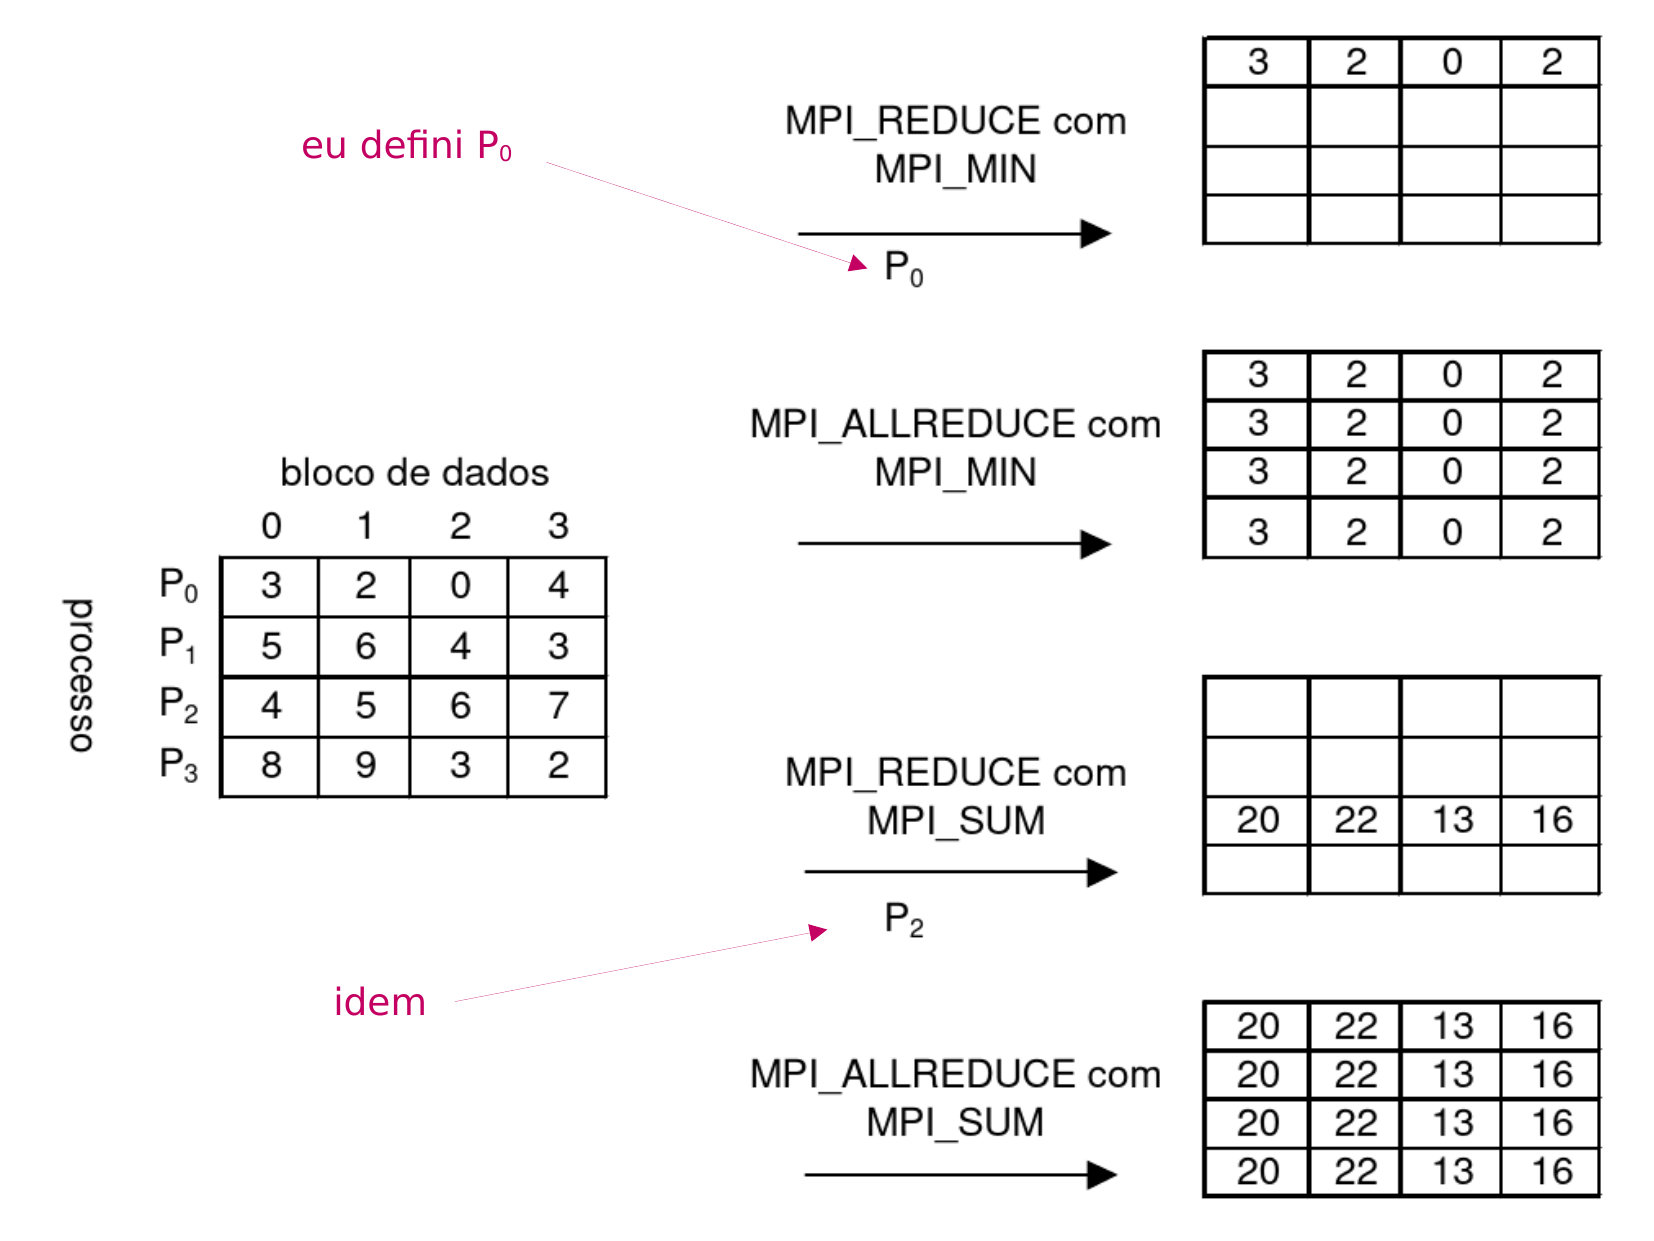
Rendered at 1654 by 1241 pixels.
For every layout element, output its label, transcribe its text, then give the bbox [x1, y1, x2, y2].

text_box eu defini P0 [286, 116, 528, 175]
text_box idem [318, 973, 442, 1032]
picture [59, 28, 1614, 1208]
